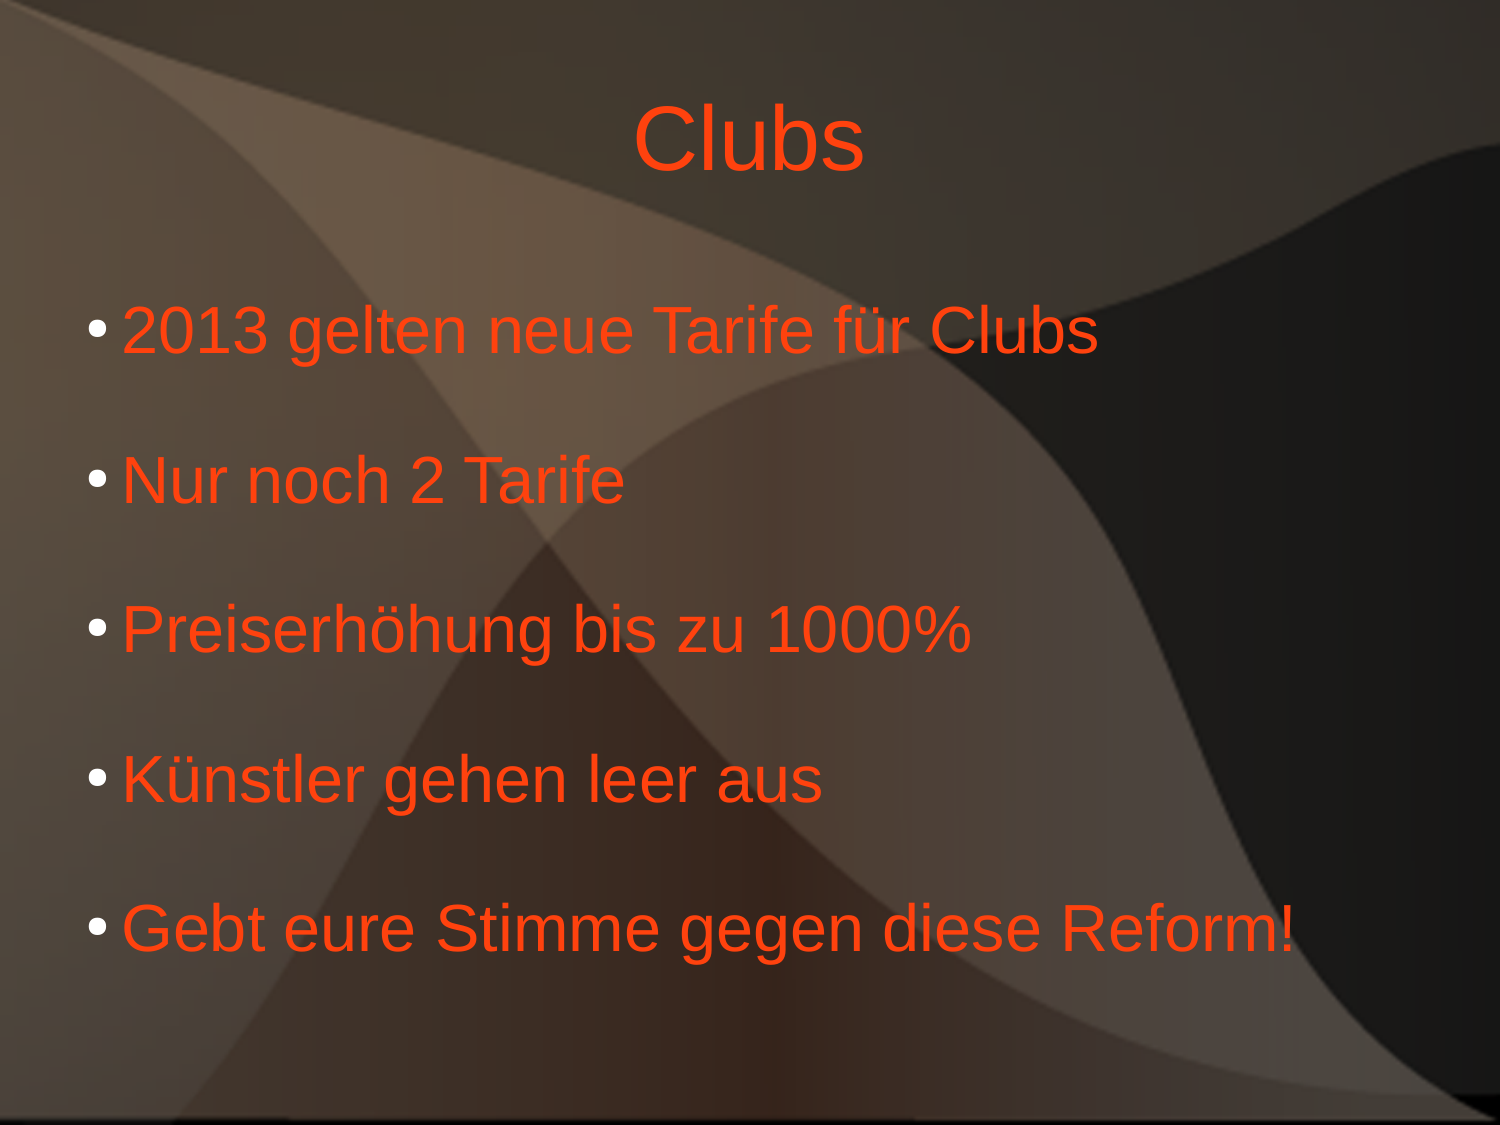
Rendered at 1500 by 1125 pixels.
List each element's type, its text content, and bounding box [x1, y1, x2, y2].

text_box 2013 gelten neue Tarife für Clubs Nur noch 2 Tarife Preiserhöhung bis zu 1000% Künstler gehen leer aus Gebt eure Stimme gegen diese Reform! [70, 285, 1441, 1028]
picture [0, 0, 1500, 1125]
title Clubs [75, 44, 1425, 233]
